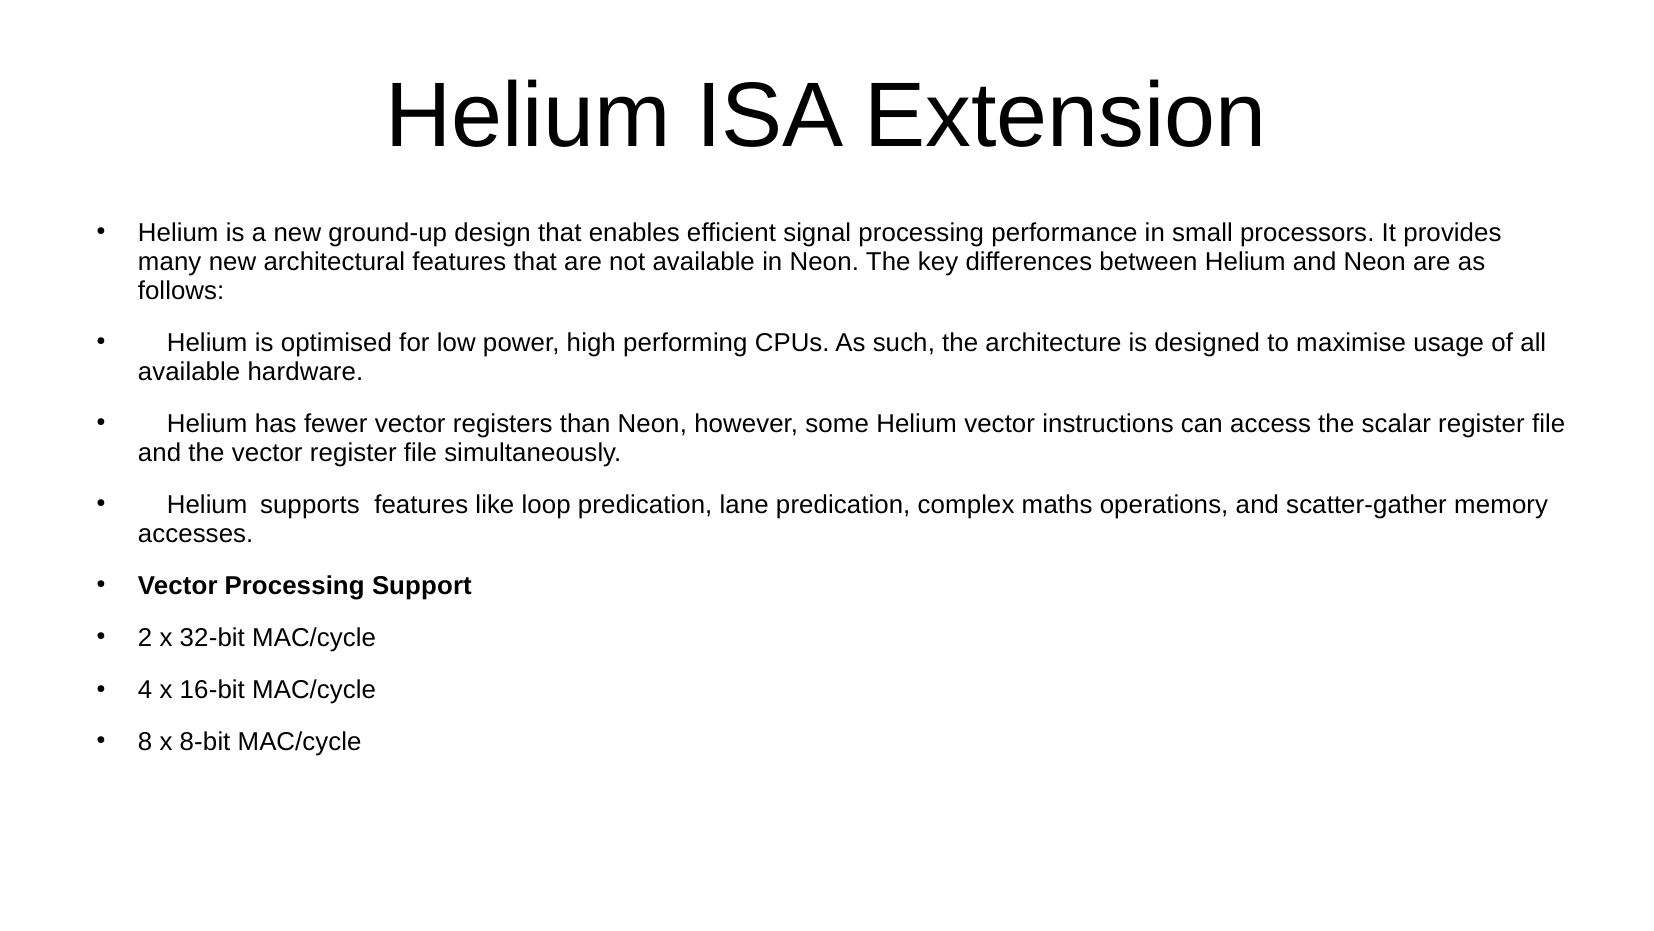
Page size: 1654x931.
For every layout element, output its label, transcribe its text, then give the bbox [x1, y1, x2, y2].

title Helium ISA Extension [82, 37, 1571, 193]
list Helium is a new ground-up design that enables efficient signal processing performance in small processors. It provides many new architectural features that are not available in Neon. The key differences between Helium and Neon are as follows: Helium is optimised for low power, high performing CPUs. As such, the architecture is designed to maximise usage of all available hardware. Helium has fewer vector registers than Neon, however, some Helium vector instructions can access the scalar register file and the vector register file simultaneously. Helium supports features like loop predication, lane predication, complex maths operations, and scatter-gather memory accesses. Vector Processing Support 2 x 32-bit MAC/cycle 4 x 16-bit MAC/cycle 8 x 8-bit MAC/cycle [82, 217, 1571, 758]
